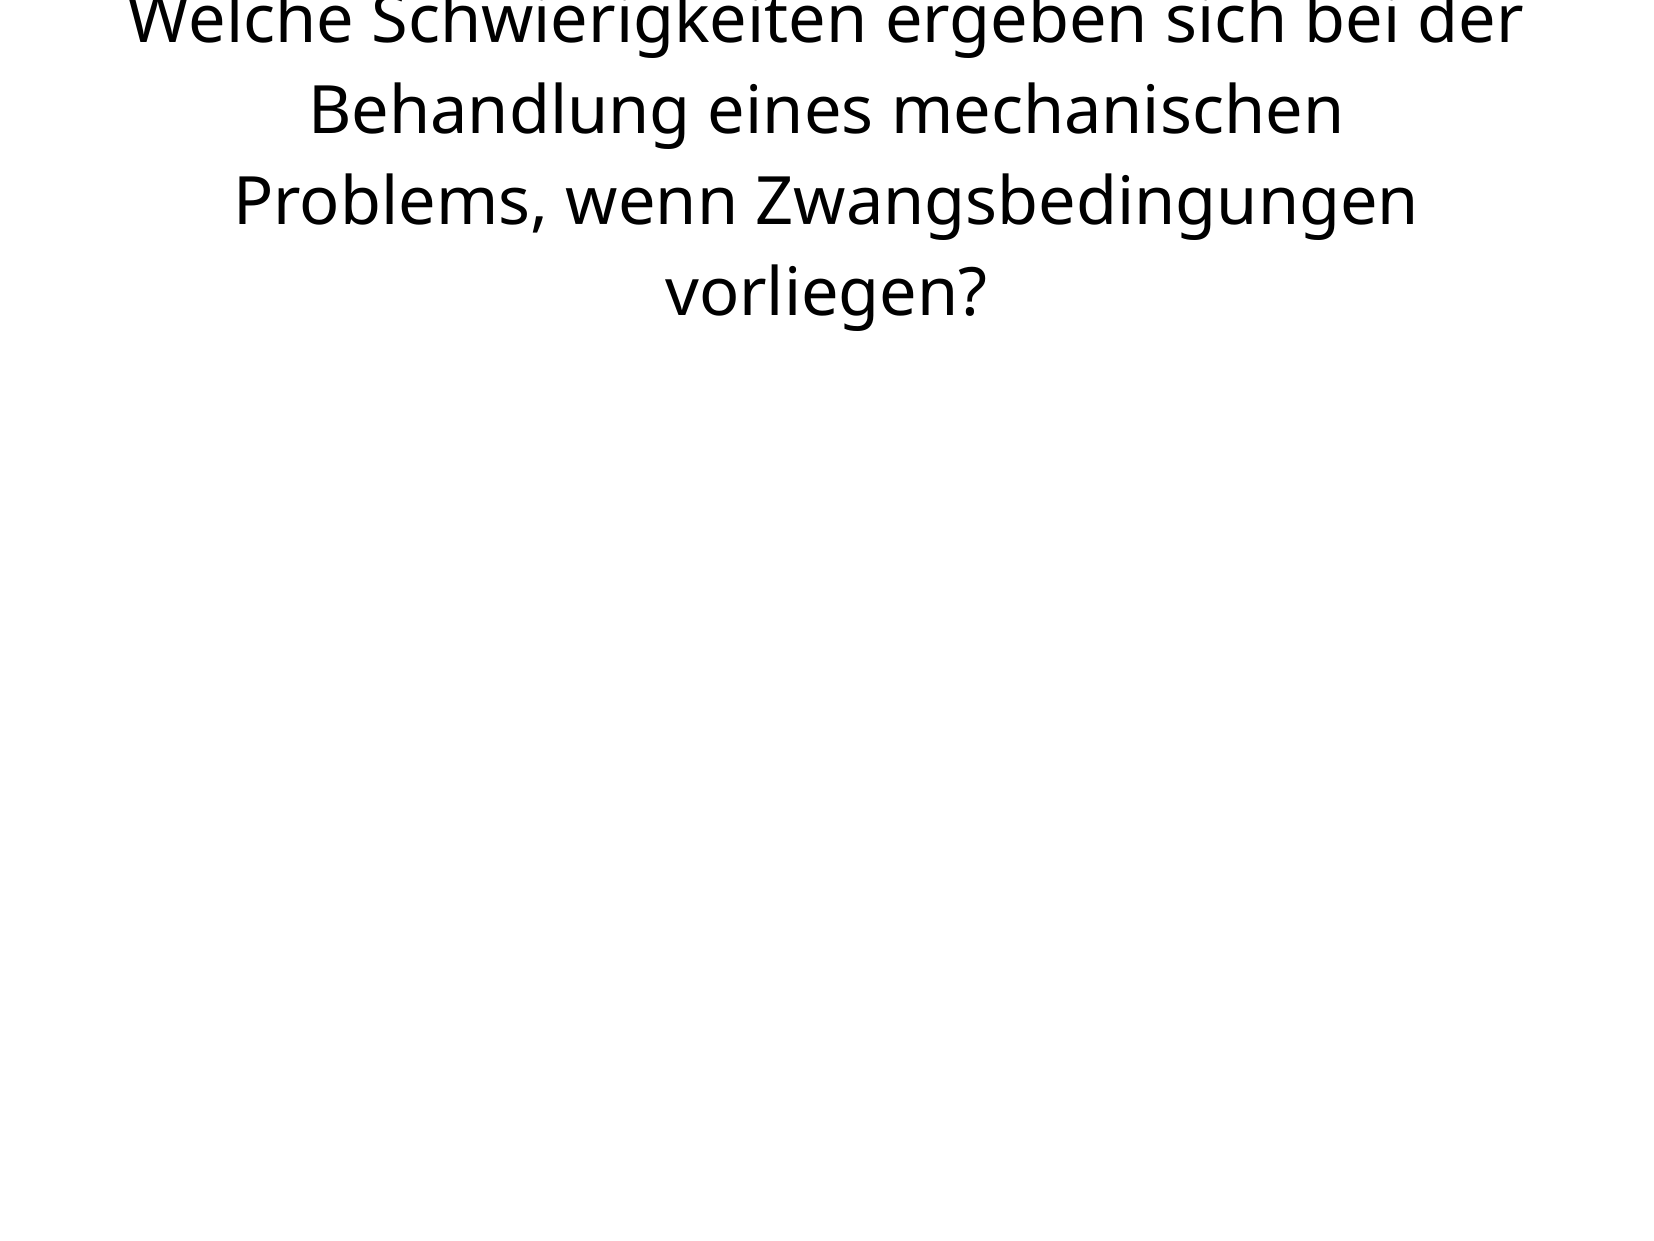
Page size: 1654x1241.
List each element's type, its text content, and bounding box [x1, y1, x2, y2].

title Welche Schwierigkeiten ergeben sich bei der Behandlung eines mechanischen Problems, wenn Zwangsbedingungen vorliegen? [82, 20, 1571, 286]
